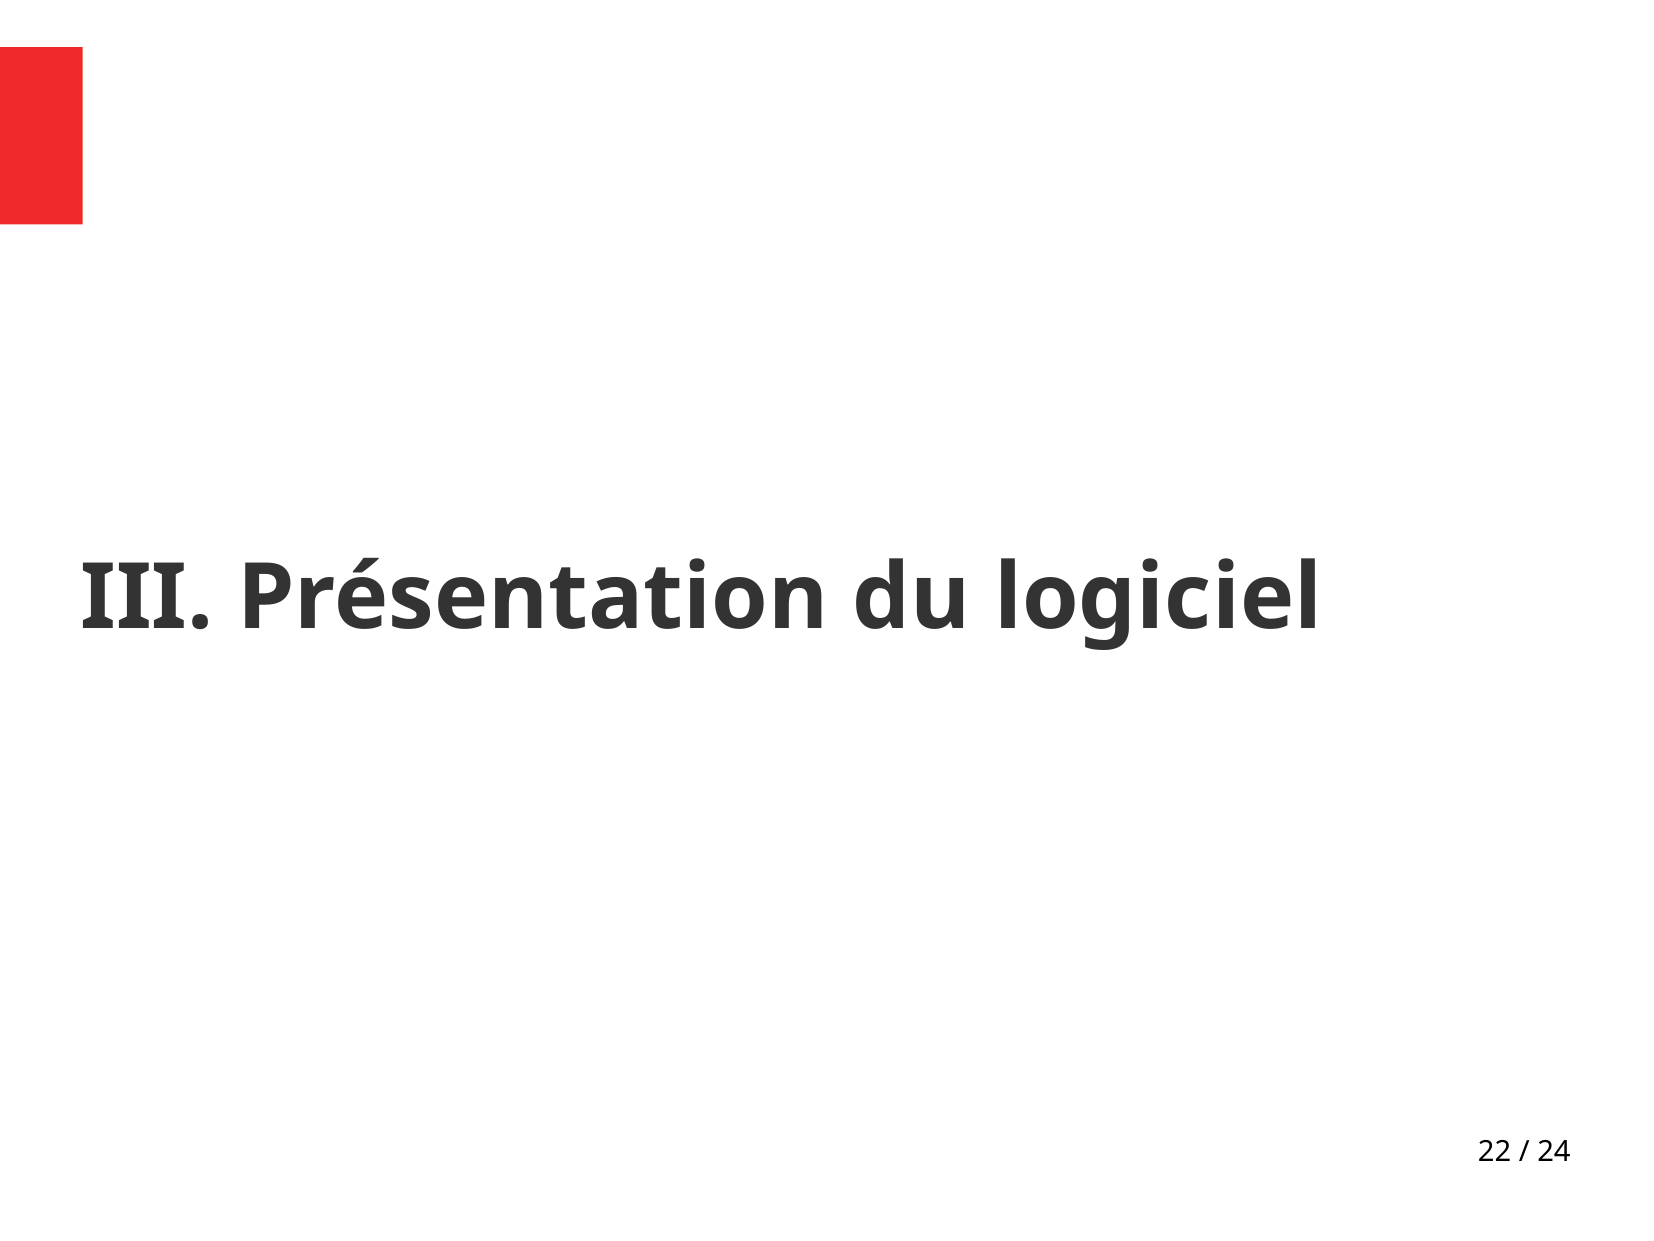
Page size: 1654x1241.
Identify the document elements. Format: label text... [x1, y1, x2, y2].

title III. Présentation du logiciel [80, 489, 1510, 697]
